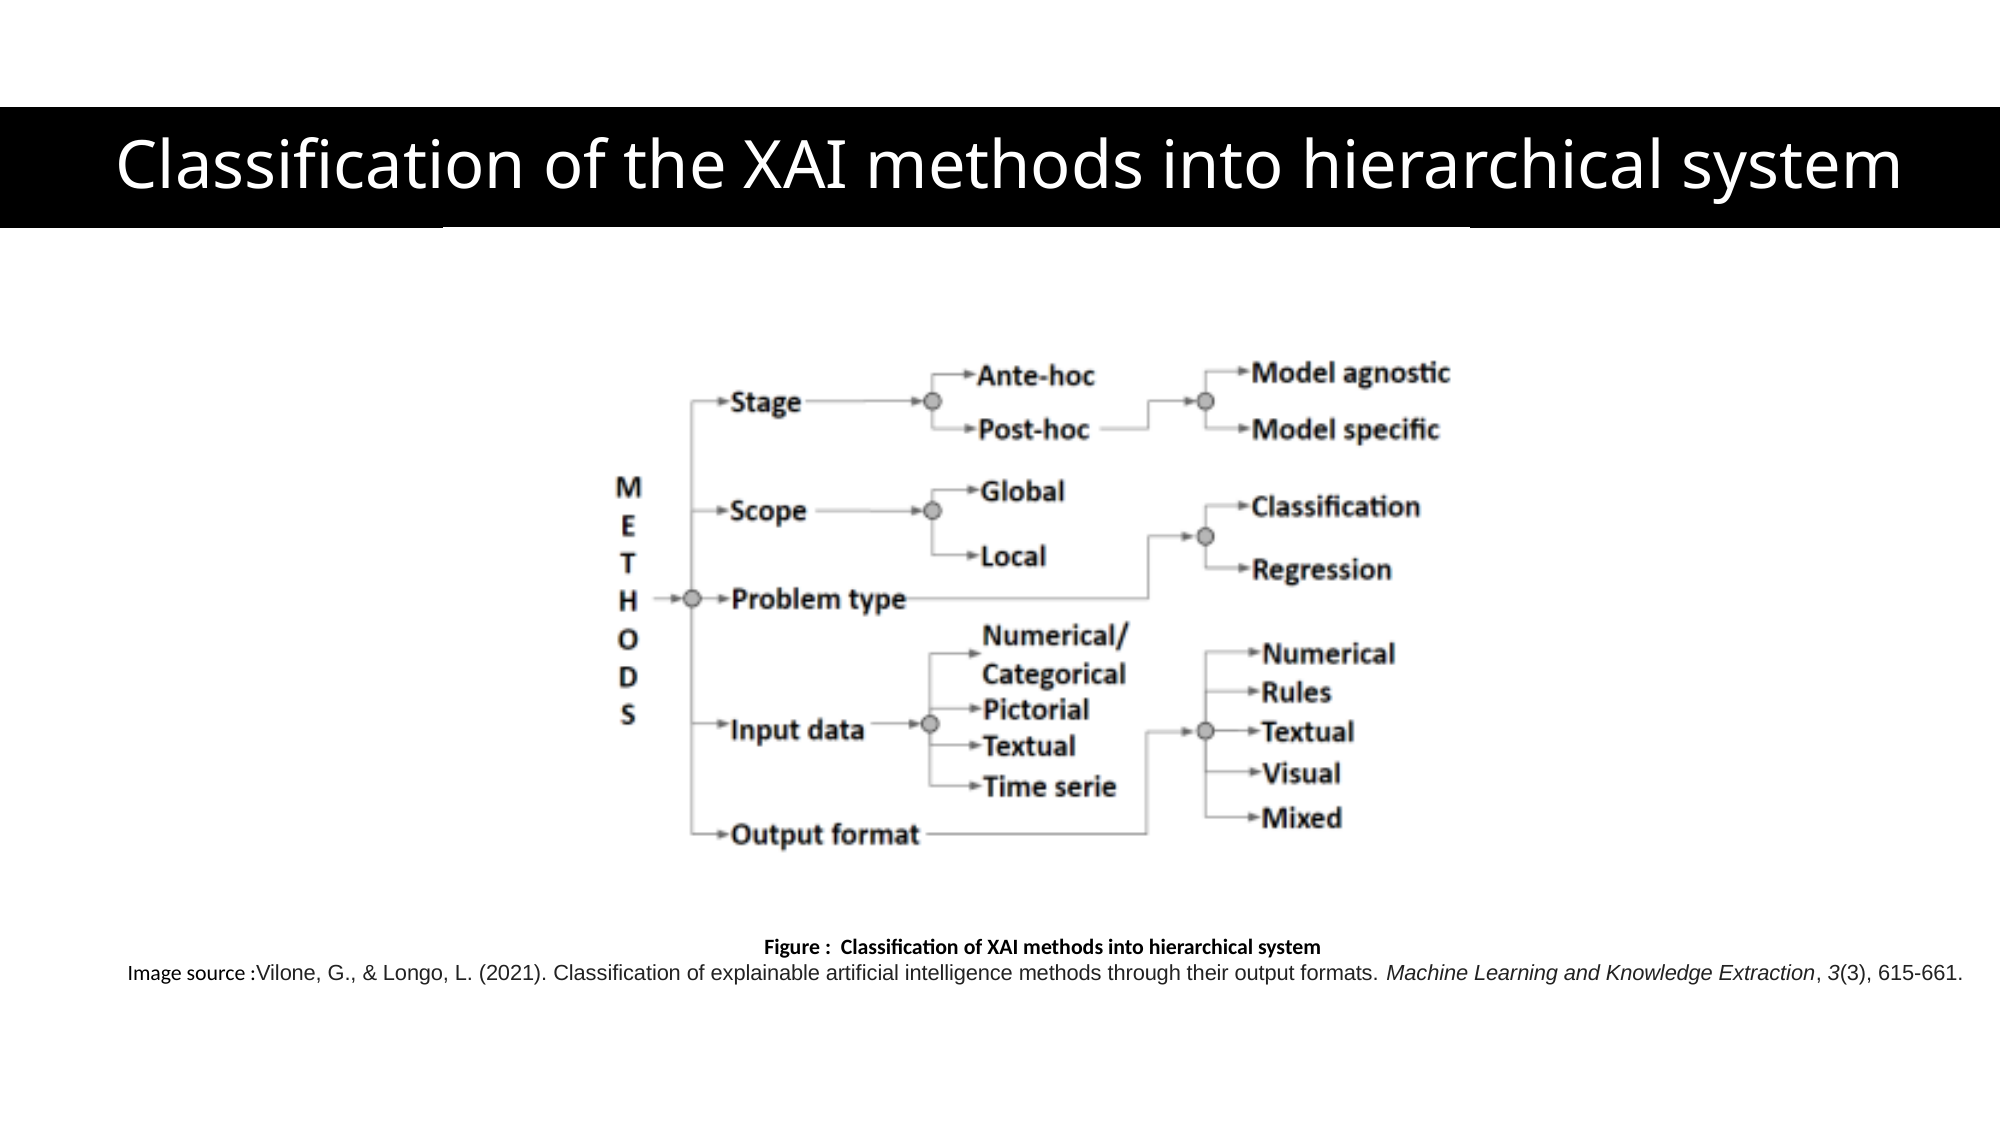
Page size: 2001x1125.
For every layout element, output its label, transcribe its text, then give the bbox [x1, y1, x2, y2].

text_box Figure : Classification of XAI methods into hierarchical system Image source :Vilone, G., & Longo, L. (2021). Classification of explainable artificial intelligence methods through their output formats. Machine Learning and Knowledge Extraction, 3(3), 615-661. [108, 924, 1983, 1020]
text_box [1931, 107, 2000, 228]
title Classification of the XAI methods into hierarchical system [91, 105, 1931, 228]
text_box [0, 107, 91, 228]
picture [443, 227, 1470, 924]
